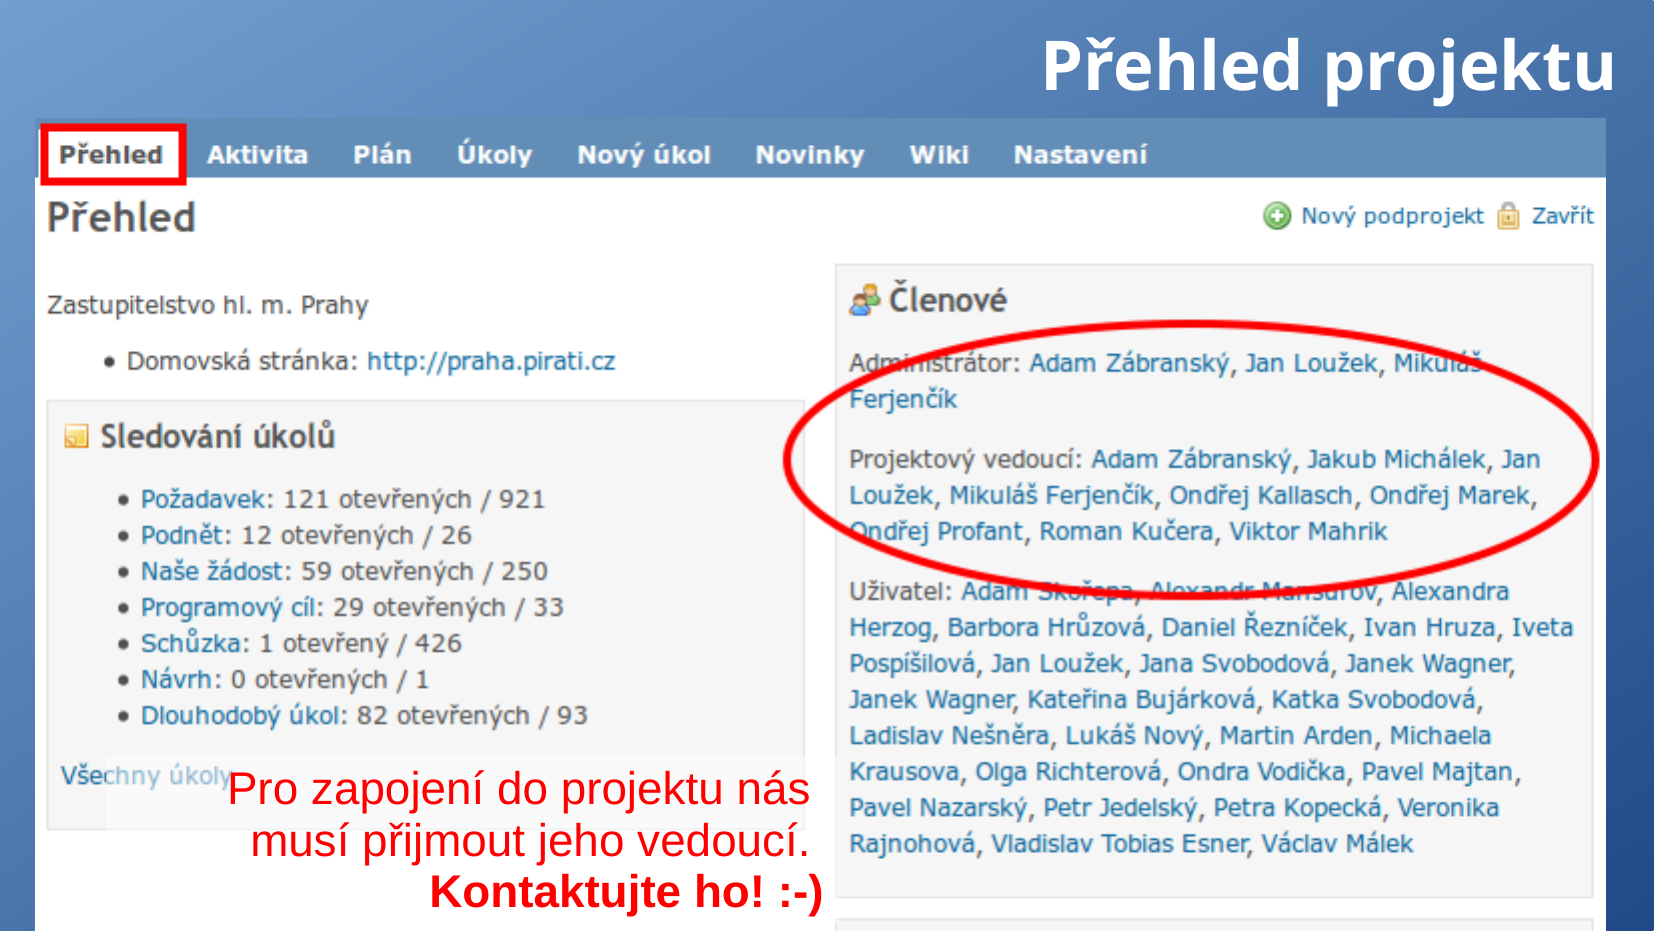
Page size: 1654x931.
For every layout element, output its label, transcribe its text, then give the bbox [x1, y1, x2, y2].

picture [35, 118, 1606, 931]
text_box Pro zapojení do projektu nás musí přijmout jeho vedoucí. Kontaktujte ho! :-) [106, 755, 839, 925]
title Přehled projektu [129, 0, 1619, 142]
